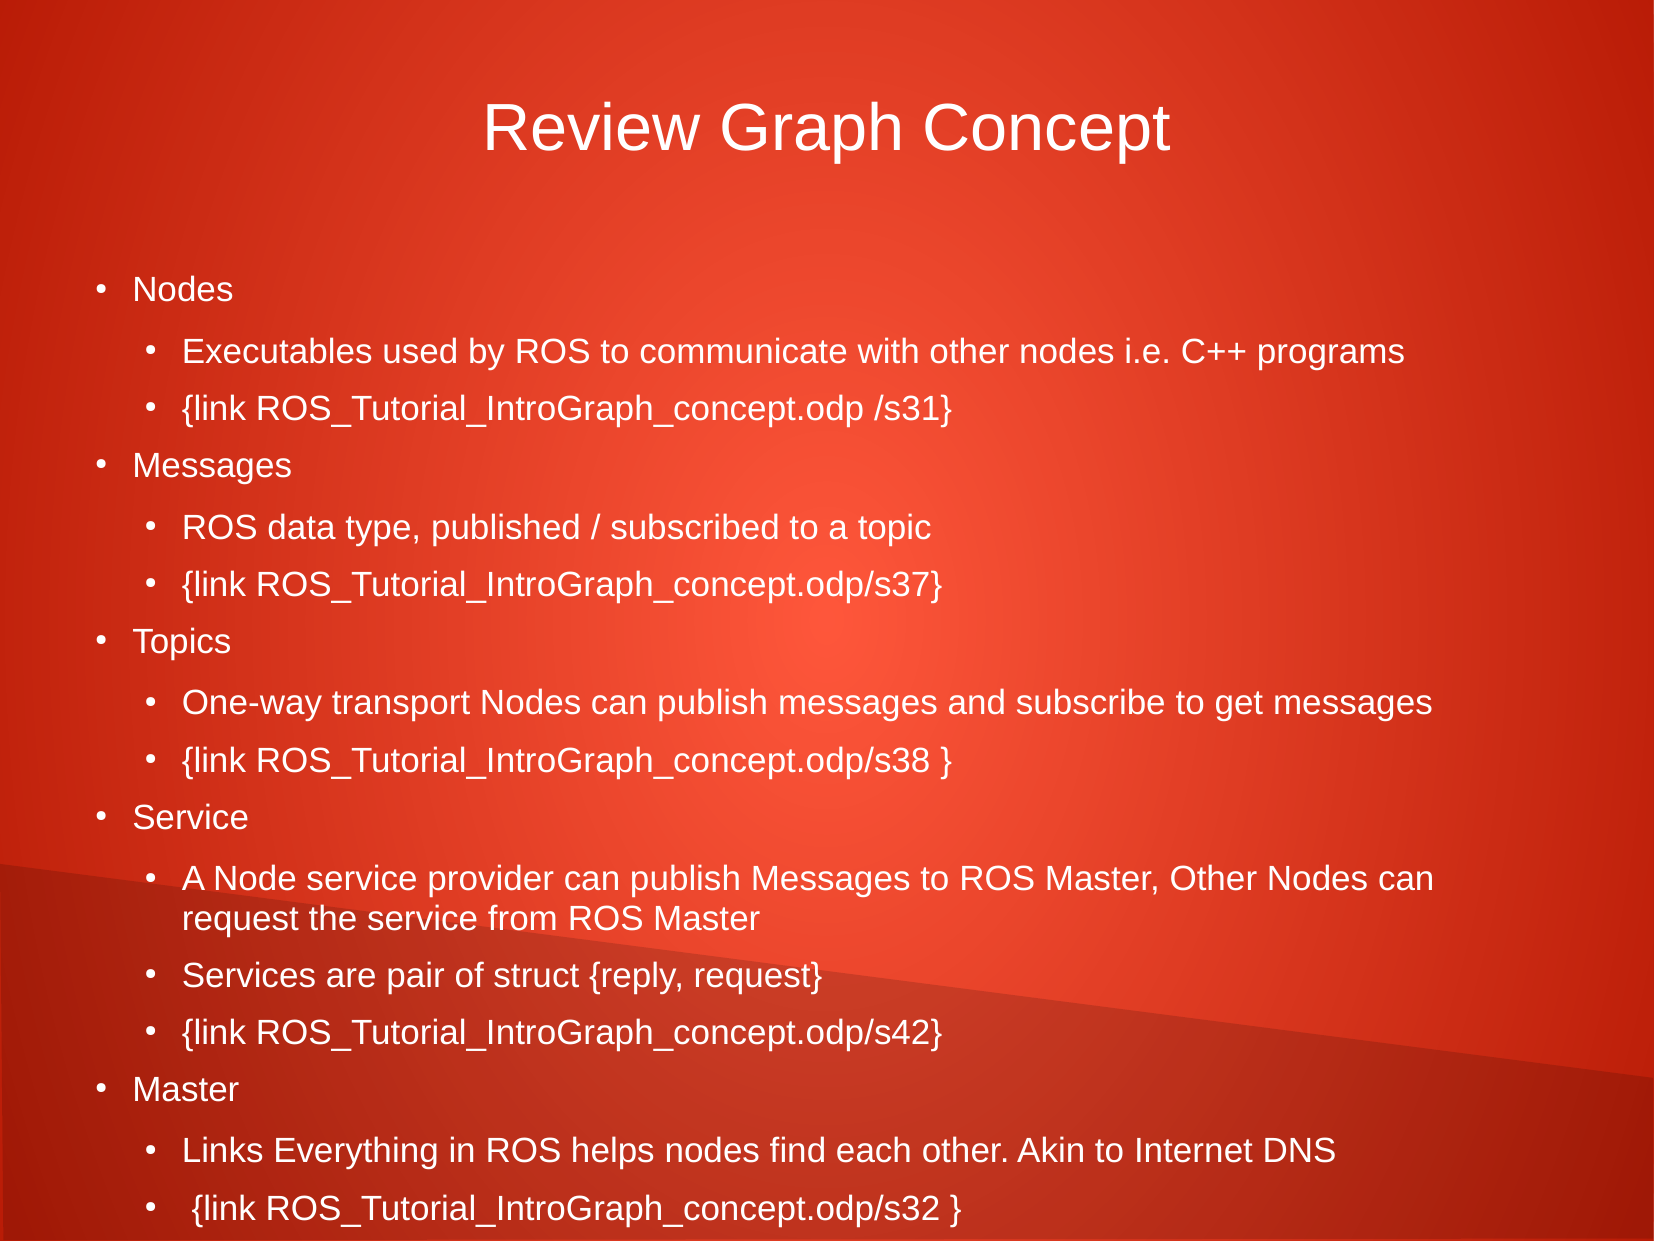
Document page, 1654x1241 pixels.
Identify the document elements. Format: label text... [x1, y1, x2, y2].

list Nodes Executables used by ROS to communicate with other nodes i.e. C++ programs {link ROS_Tutorial_IntroGraph_concept.odp /s31} Messages ROS data type, published / subscribed to a topic {link ROS_Tutorial_IntroGraph_concept.odp/s37} Topics One-way transport Nodes can publish messages and subscribe to get messages {link ROS_Tutorial_IntroGraph_concept.odp/s38 } Service A Node service provider can publish Messages to ROS Master, Other Nodes can request the service from ROS Master Services are pair of struct {reply, request} {link ROS_Tutorial_IntroGraph_concept.odp/s42} Master Links Everything in ROS helps nodes find each other. Akin to Internet DNS {link ROS_Tutorial_IntroGraph_concept.odp/s32 } [82, 270, 1538, 1230]
title Review Graph Concept [389, 49, 1264, 205]
